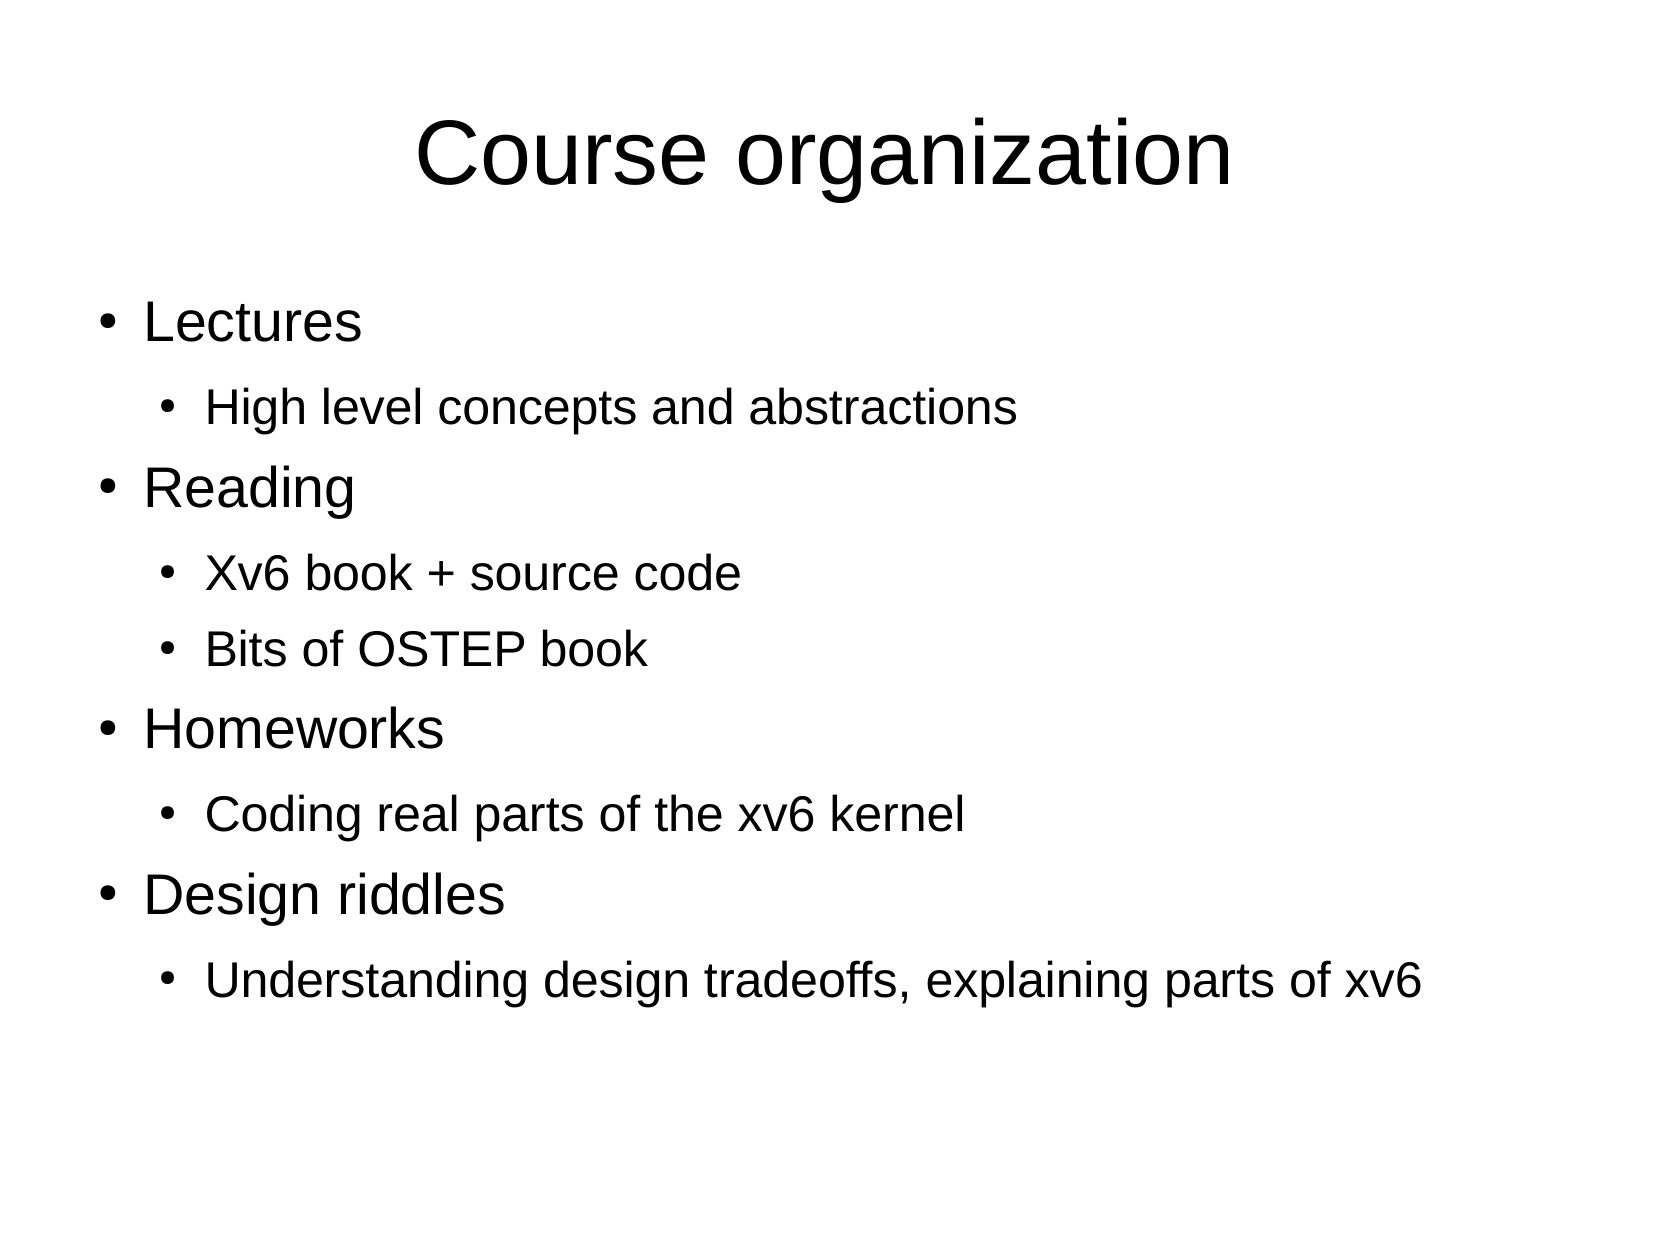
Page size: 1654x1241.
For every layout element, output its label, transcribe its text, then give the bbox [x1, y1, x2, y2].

list Lectures High level concepts and abstractions Reading Xv6 book + source code Bits of OSTEP book Homeworks Coding real parts of the xv6 kernel Design riddles Understanding design tradeoffs, explaining parts of xv6 [82, 290, 1571, 1010]
title Course organization [82, 49, 1571, 257]
